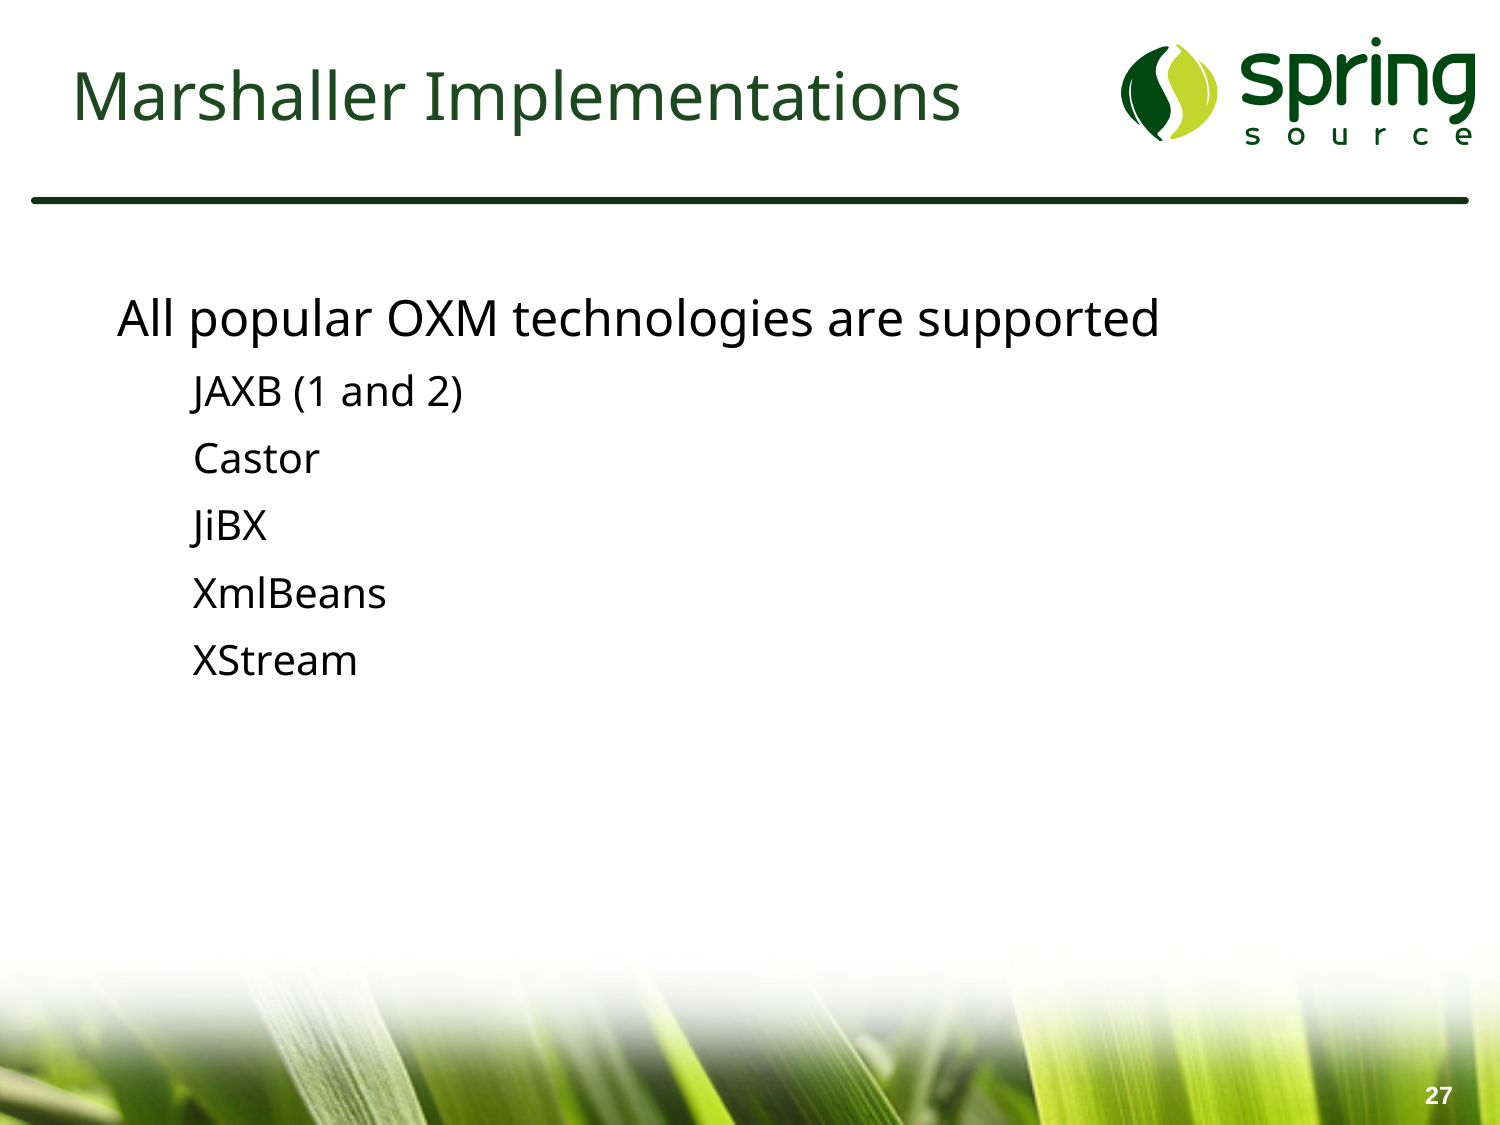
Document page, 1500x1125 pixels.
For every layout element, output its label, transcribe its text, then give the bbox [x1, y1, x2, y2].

picture [1121, 37, 1475, 145]
list All popular OXM technologies are supported JAXB (1 and 2) Castor JiBX XmlBeans XStream [103, 275, 1394, 938]
picture [0, 944, 1500, 1125]
title Marshaller Implementations [56, 13, 1089, 176]
